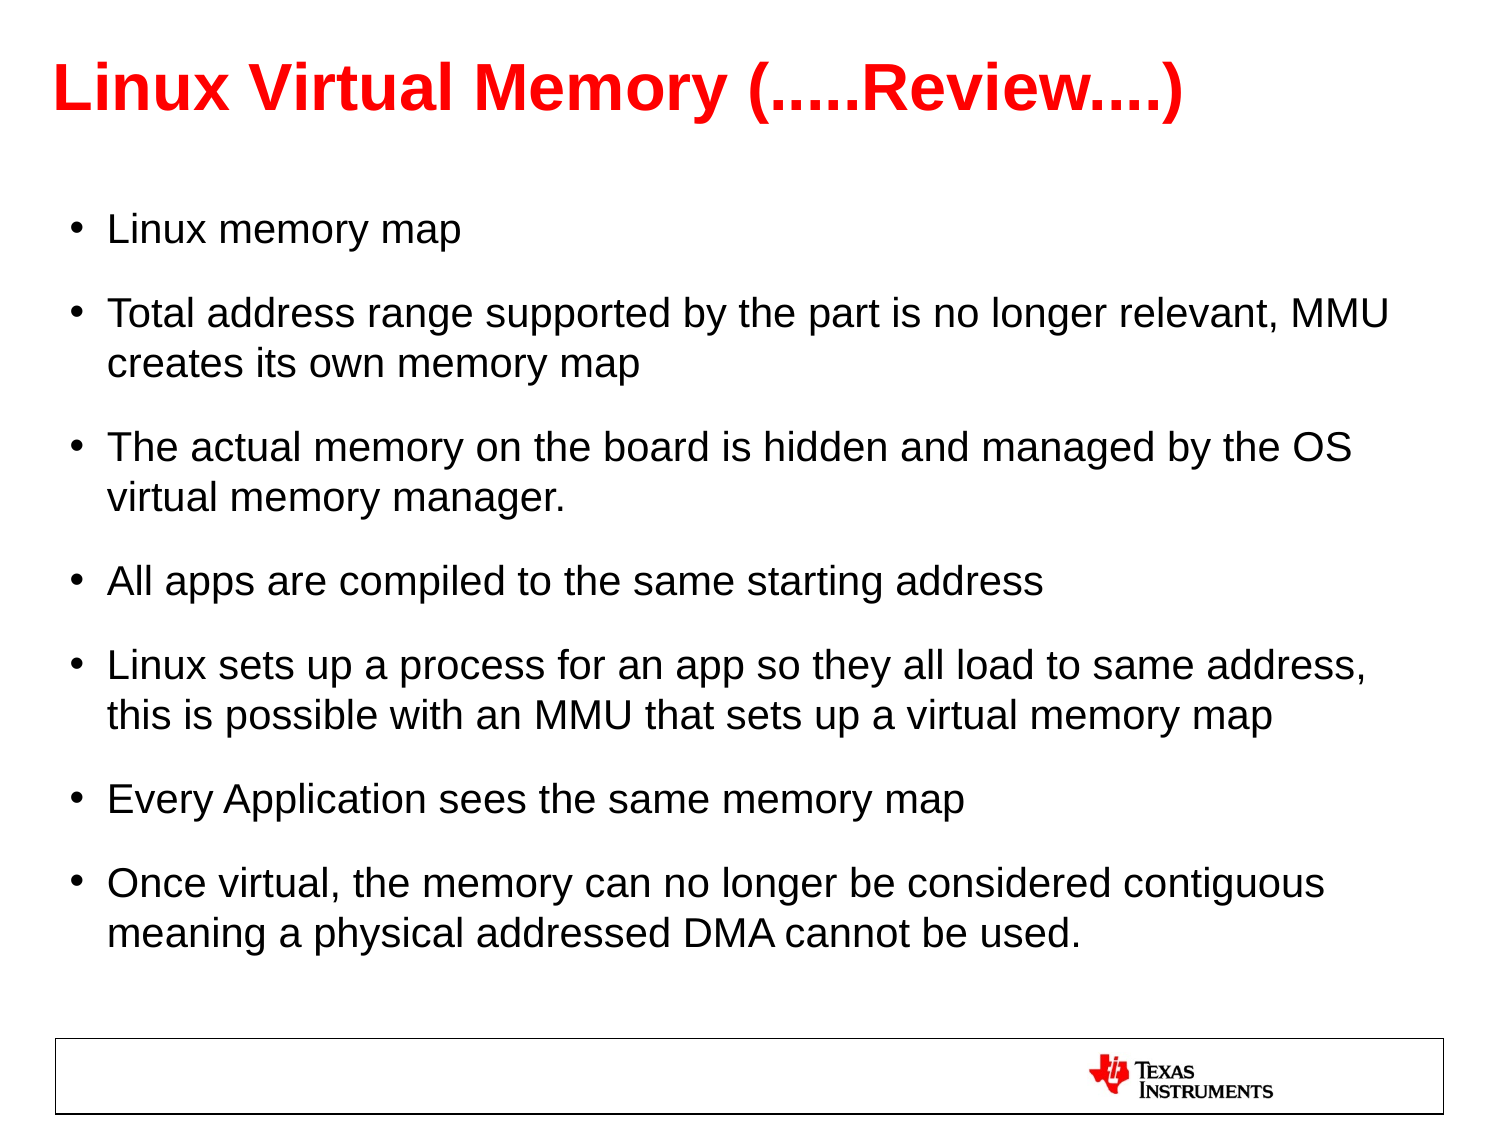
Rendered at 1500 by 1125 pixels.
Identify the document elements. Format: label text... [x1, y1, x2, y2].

picture [1087, 1052, 1274, 1099]
list Linux memory map Total address range supported by the part is no longer relevant, MMU creates its own memory map The actual memory on the board is hidden and managed by the OS virtual memory manager. All apps are compiled to the same starting address Linux sets up a process for an app so they all load to same address, this is possible with an MMU that sets up a virtual memory map Every Application sees the same memory map Once virtual, the memory can no longer be considered contiguous meaning a physical addressed DMA cannot be used. [54, 194, 1444, 965]
title Linux Virtual Memory (.....Review....) [37, 23, 1426, 158]
